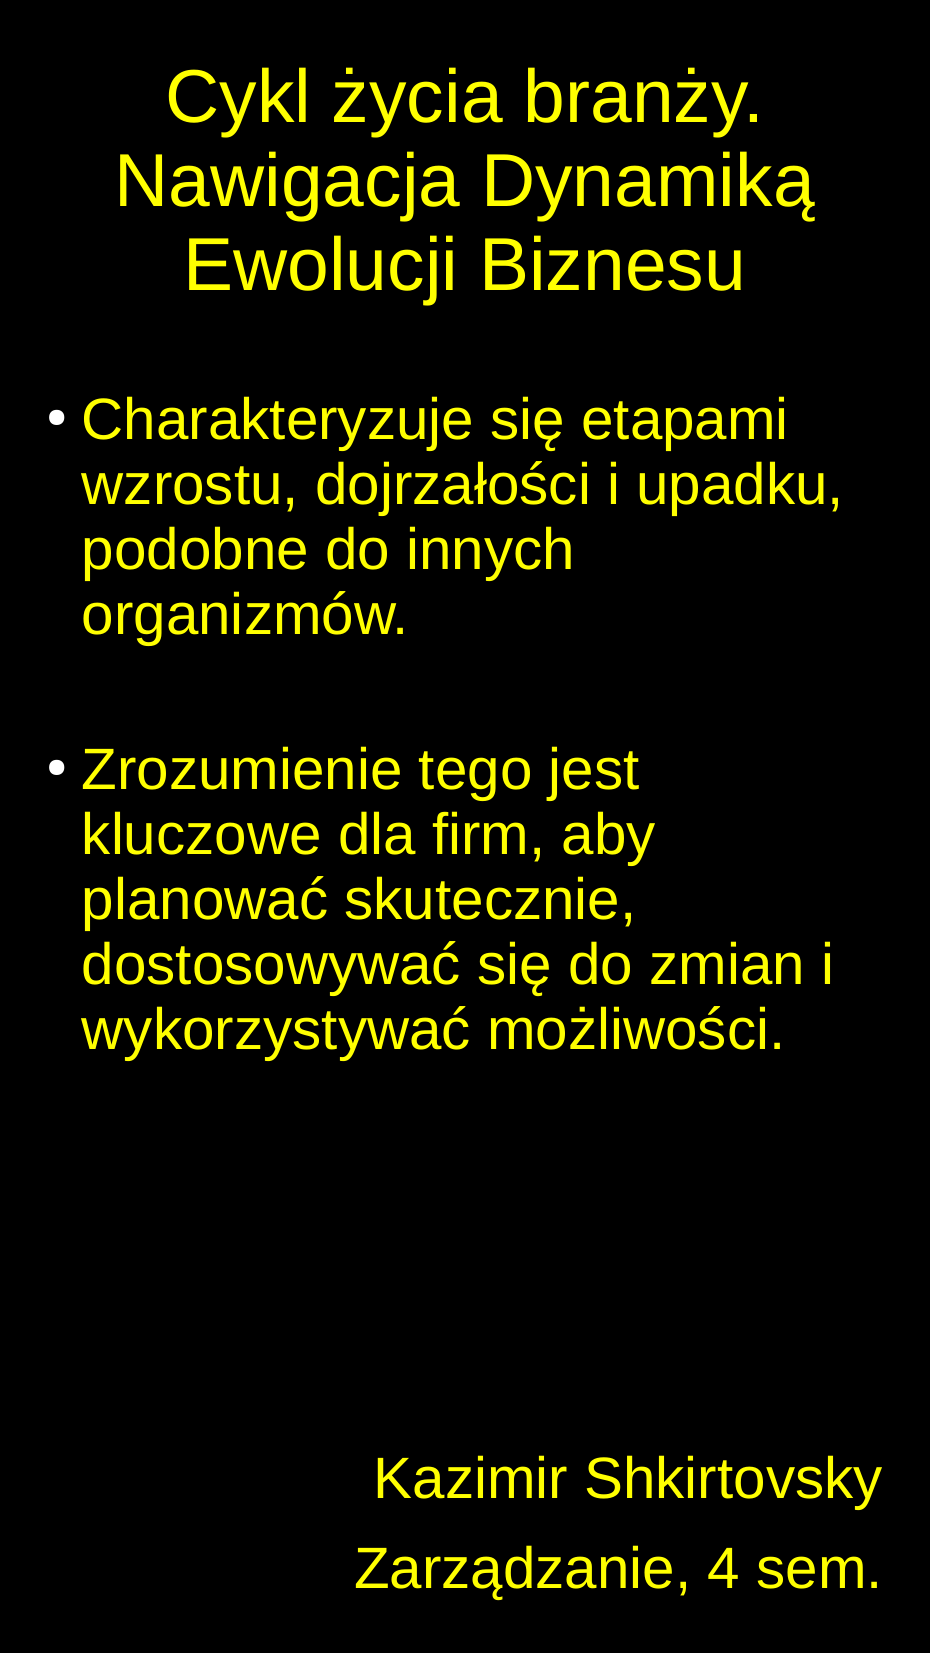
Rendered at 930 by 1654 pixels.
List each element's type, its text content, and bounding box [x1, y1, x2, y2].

subtitle Charakteryzuje się etapami wzrostu, dojrzałości i upadku, podobne do innych organizmów. Zrozumienie tego jest kluczowe dla firm, aby planować skutecznie, dostosowywać się do zmian i wykorzystywać możliwości. Kazimir Shkirtovsky Zarządzanie, 4 sem. [46, 386, 884, 1653]
title Cykl życia branży. Nawigacja Dynamiką Ewolucji Biznesu [46, 54, 884, 353]
